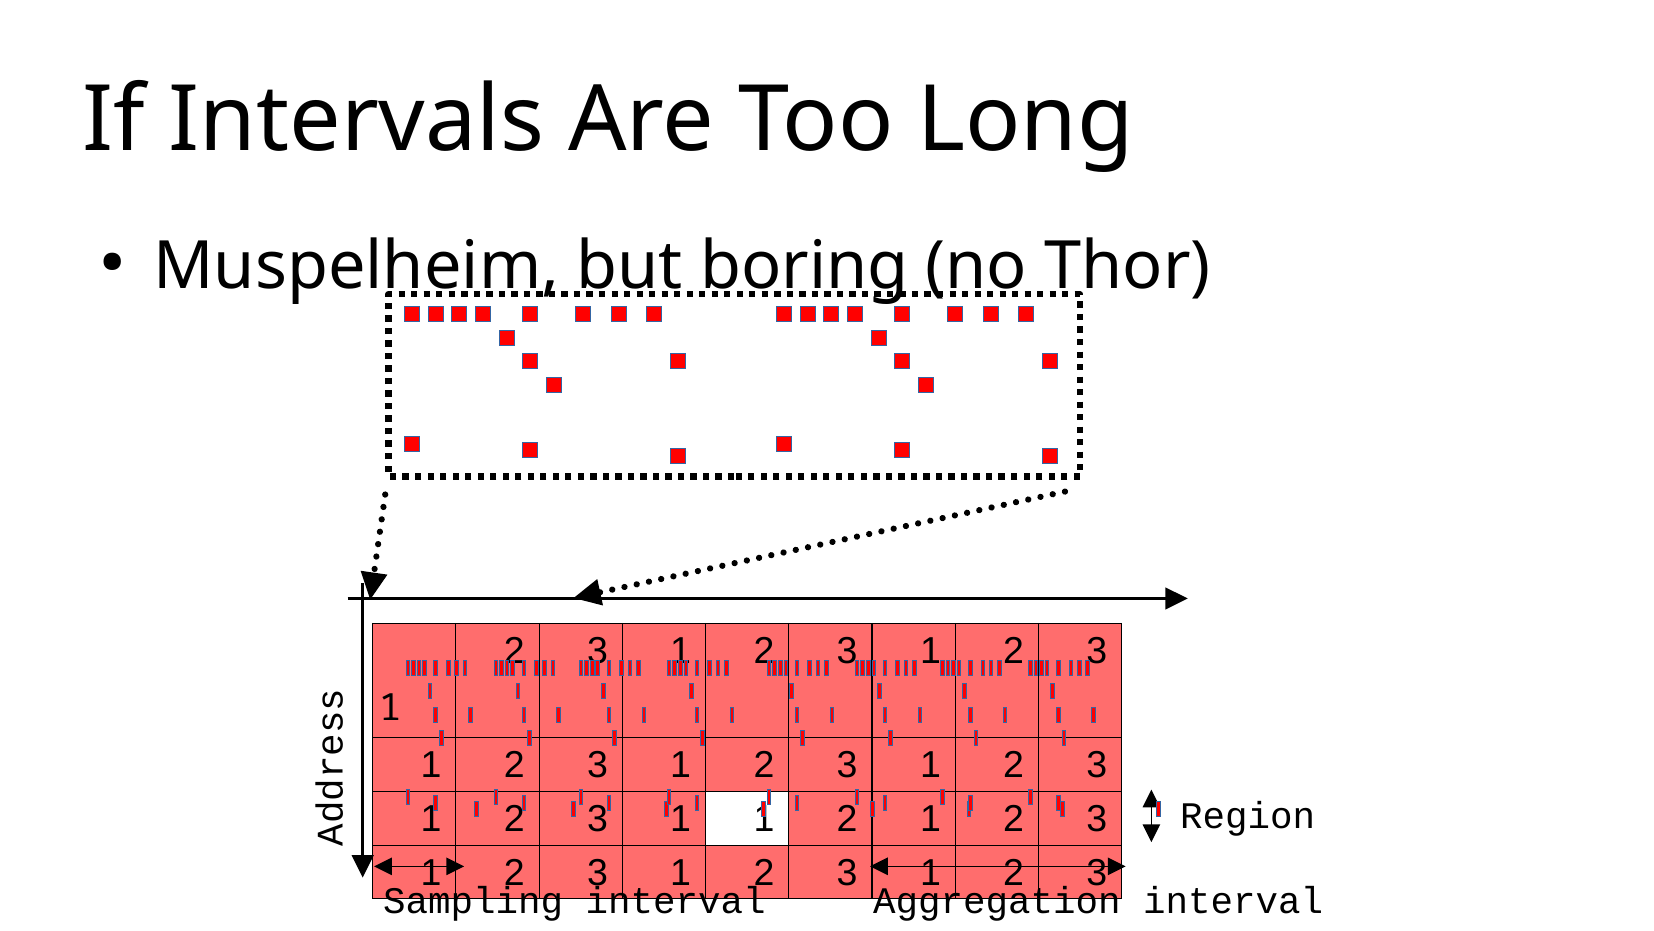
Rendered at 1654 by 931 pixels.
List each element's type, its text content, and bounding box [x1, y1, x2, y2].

text_box [404, 306, 420, 322]
text_box [967, 795, 973, 817]
text_box [855, 660, 859, 676]
text_box [997, 660, 1002, 676]
text_box Sampling interval [368, 874, 781, 931]
table_cell 2 [706, 846, 788, 898]
text_box [695, 660, 699, 676]
table_cell 3 [540, 792, 622, 845]
text_box [940, 660, 945, 676]
text_box [433, 707, 438, 723]
text_box [894, 306, 910, 322]
text_box [1056, 660, 1061, 676]
text_box [670, 353, 686, 369]
table_cell 1 [873, 869, 883, 874]
text_box [761, 801, 766, 817]
text_box [800, 730, 805, 746]
text_box [499, 660, 504, 676]
text_box [823, 306, 839, 322]
text_box [684, 660, 688, 676]
text_box [417, 660, 421, 676]
table_cell 2 [789, 792, 871, 845]
text_box [1028, 660, 1033, 676]
text_box [888, 730, 893, 746]
text_box [870, 801, 875, 817]
text_box [672, 660, 677, 676]
text_box [642, 707, 646, 723]
text_box [428, 683, 432, 699]
text_box [895, 660, 900, 676]
text_box [590, 660, 600, 676]
text_box Region [1165, 789, 1331, 847]
text_box [522, 660, 526, 676]
text_box [689, 683, 694, 699]
table_header 3 [1039, 624, 1121, 737]
table_cell 3 [1039, 792, 1121, 845]
text_box [707, 660, 712, 676]
text_box [404, 436, 420, 452]
table_cell 2 [706, 738, 788, 791]
text_box [510, 660, 515, 676]
text_box [700, 730, 705, 746]
table_cell 1 [392, 846, 455, 866]
text_box [877, 683, 882, 699]
text_box [962, 683, 967, 699]
text_box [575, 306, 591, 322]
table_header 2 [956, 624, 1038, 737]
table_cell 1 [873, 792, 955, 845]
text_box [646, 306, 662, 322]
text_box [678, 660, 683, 676]
text_box [556, 707, 561, 723]
text_box [778, 660, 783, 676]
table_cell 2 [956, 792, 1038, 845]
text_box [522, 306, 538, 322]
text_box [1156, 801, 1161, 817]
table_cell 2 [456, 846, 539, 874]
text_box [784, 660, 788, 676]
text_box [584, 660, 589, 676]
text_box [847, 306, 863, 322]
text_box [912, 660, 917, 676]
text_box [664, 789, 671, 817]
table_cell 1 [404, 738, 455, 791]
text_box [542, 660, 547, 676]
text_box [866, 660, 871, 676]
text_box [940, 789, 945, 805]
text_box [527, 730, 532, 746]
text_box [730, 707, 734, 723]
text_box [1050, 683, 1055, 699]
text_box [767, 789, 771, 805]
text_box [1003, 707, 1007, 723]
text_box [406, 660, 410, 676]
text_box [601, 683, 606, 699]
text_box [406, 789, 410, 805]
text_box [918, 707, 922, 723]
text_box [830, 707, 834, 723]
text_box [474, 801, 479, 817]
text_box [981, 660, 985, 676]
text_box [522, 707, 526, 723]
text_box [904, 660, 908, 676]
table_cell 1 [888, 867, 929, 874]
text_box [670, 448, 686, 464]
text_box [947, 306, 963, 322]
text_box [579, 660, 583, 676]
text_box [499, 330, 515, 346]
text_box Address [304, 655, 404, 861]
text_box [1077, 660, 1082, 676]
table_cell 1 [404, 792, 455, 845]
table_cell 3 [789, 738, 871, 791]
text_box [546, 377, 562, 393]
text_box [695, 707, 699, 723]
text_box [767, 660, 771, 676]
table_header 3 [789, 624, 871, 737]
text_box [824, 660, 829, 676]
text_box [428, 306, 444, 322]
table_cell 2 [1008, 862, 1018, 866]
text_box [776, 306, 792, 322]
text_box [883, 660, 887, 676]
text_box [883, 707, 887, 723]
text_box [628, 660, 632, 676]
table_cell 3 [1091, 862, 1101, 866]
text_box [776, 436, 792, 452]
text_box [411, 660, 416, 676]
text_box [724, 660, 729, 676]
table_cell 3 [789, 846, 871, 898]
text_box [957, 660, 961, 676]
table_cell 1 [873, 846, 955, 866]
text_box [871, 330, 887, 346]
text_box [1069, 660, 1073, 676]
table_cell 1 [392, 867, 429, 874]
table_cell 1 [706, 792, 788, 845]
text_box [619, 660, 624, 676]
text_box [571, 801, 576, 817]
table_cell 2 [956, 867, 1018, 874]
table_cell 2 [456, 738, 539, 791]
text_box [1085, 660, 1090, 676]
text_box [454, 660, 459, 676]
text_box [974, 730, 978, 746]
text_box [551, 660, 555, 676]
table_header 2 [706, 624, 788, 737]
text_box [789, 683, 794, 699]
text_box [505, 660, 509, 676]
text_box [475, 306, 491, 322]
text_box [983, 306, 999, 322]
text_box [695, 795, 699, 811]
table_cell 3 [1039, 867, 1101, 874]
table_cell 1 [933, 867, 955, 874]
text_box [451, 306, 467, 322]
list Muspelheim, but boring (no Thor) [82, 217, 1571, 758]
text_box [1034, 660, 1038, 676]
text_box [968, 660, 973, 676]
table_cell 1 [433, 867, 446, 874]
table_cell 3 [540, 738, 622, 791]
text_box [433, 660, 438, 676]
text_box [667, 660, 671, 676]
text_box [1042, 353, 1058, 369]
text_box [522, 353, 538, 369]
table_header 1 [873, 624, 955, 737]
table_cell 1 [623, 846, 705, 874]
table_header 1 [373, 624, 455, 737]
text_box [855, 789, 859, 805]
text_box [800, 306, 816, 322]
text_box [494, 660, 498, 676]
text_box [607, 660, 611, 676]
table_cell 3 [1039, 846, 1121, 866]
text_box [433, 795, 438, 811]
table_cell 3 [540, 846, 622, 874]
text_box [607, 795, 611, 811]
text_box [1018, 306, 1034, 322]
text_box [1045, 660, 1049, 676]
table_cell 3 [1100, 867, 1107, 874]
text_box [522, 442, 538, 458]
text_box [989, 660, 993, 676]
text_box [807, 660, 812, 676]
text_box Aggregation interval [858, 874, 1339, 931]
text_box [968, 707, 973, 723]
text_box [1062, 730, 1066, 746]
text_box [716, 660, 720, 676]
text_box [772, 660, 777, 676]
text_box [872, 660, 876, 676]
table_cell 2 [956, 846, 1038, 866]
title If Intervals Are Too Long [82, 37, 1571, 193]
text_box [1091, 707, 1096, 723]
text_box [422, 660, 427, 676]
table_cell 3 [1039, 738, 1121, 791]
table_header 3 [540, 624, 622, 737]
table_cell 2 [1017, 867, 1038, 874]
text_box [463, 660, 467, 676]
table_cell 1 [623, 792, 705, 845]
text_box [860, 660, 865, 676]
text_box [607, 707, 611, 723]
table_cell 1 [873, 738, 955, 791]
text_box [468, 707, 473, 723]
text_box [894, 353, 910, 369]
text_box [795, 795, 799, 811]
text_box [918, 377, 934, 393]
table_header 2 [456, 624, 539, 737]
table_header 1 [623, 624, 705, 737]
text_box [522, 795, 526, 811]
text_box [951, 660, 956, 676]
table_cell 1 [373, 861, 387, 874]
text_box [1042, 448, 1058, 464]
table_cell 1 [623, 738, 705, 791]
text_box [816, 660, 820, 676]
text_box [795, 660, 799, 676]
text_box [579, 789, 583, 805]
table_cell 2 [956, 738, 1038, 791]
text_box [1056, 795, 1065, 817]
text_box [611, 306, 627, 322]
text_box [1028, 789, 1033, 805]
text_box [883, 795, 887, 811]
text_box [446, 660, 451, 676]
text_box [946, 660, 950, 676]
text_box [612, 730, 617, 746]
table_cell 2 [456, 792, 539, 845]
text_box [636, 660, 641, 676]
text_box [534, 660, 539, 676]
text_box [439, 730, 444, 746]
text_box [795, 707, 799, 723]
text_box [494, 789, 498, 805]
text_box [516, 683, 520, 699]
text_box [1039, 660, 1044, 676]
text_box [1056, 707, 1061, 723]
text_box [894, 442, 910, 458]
